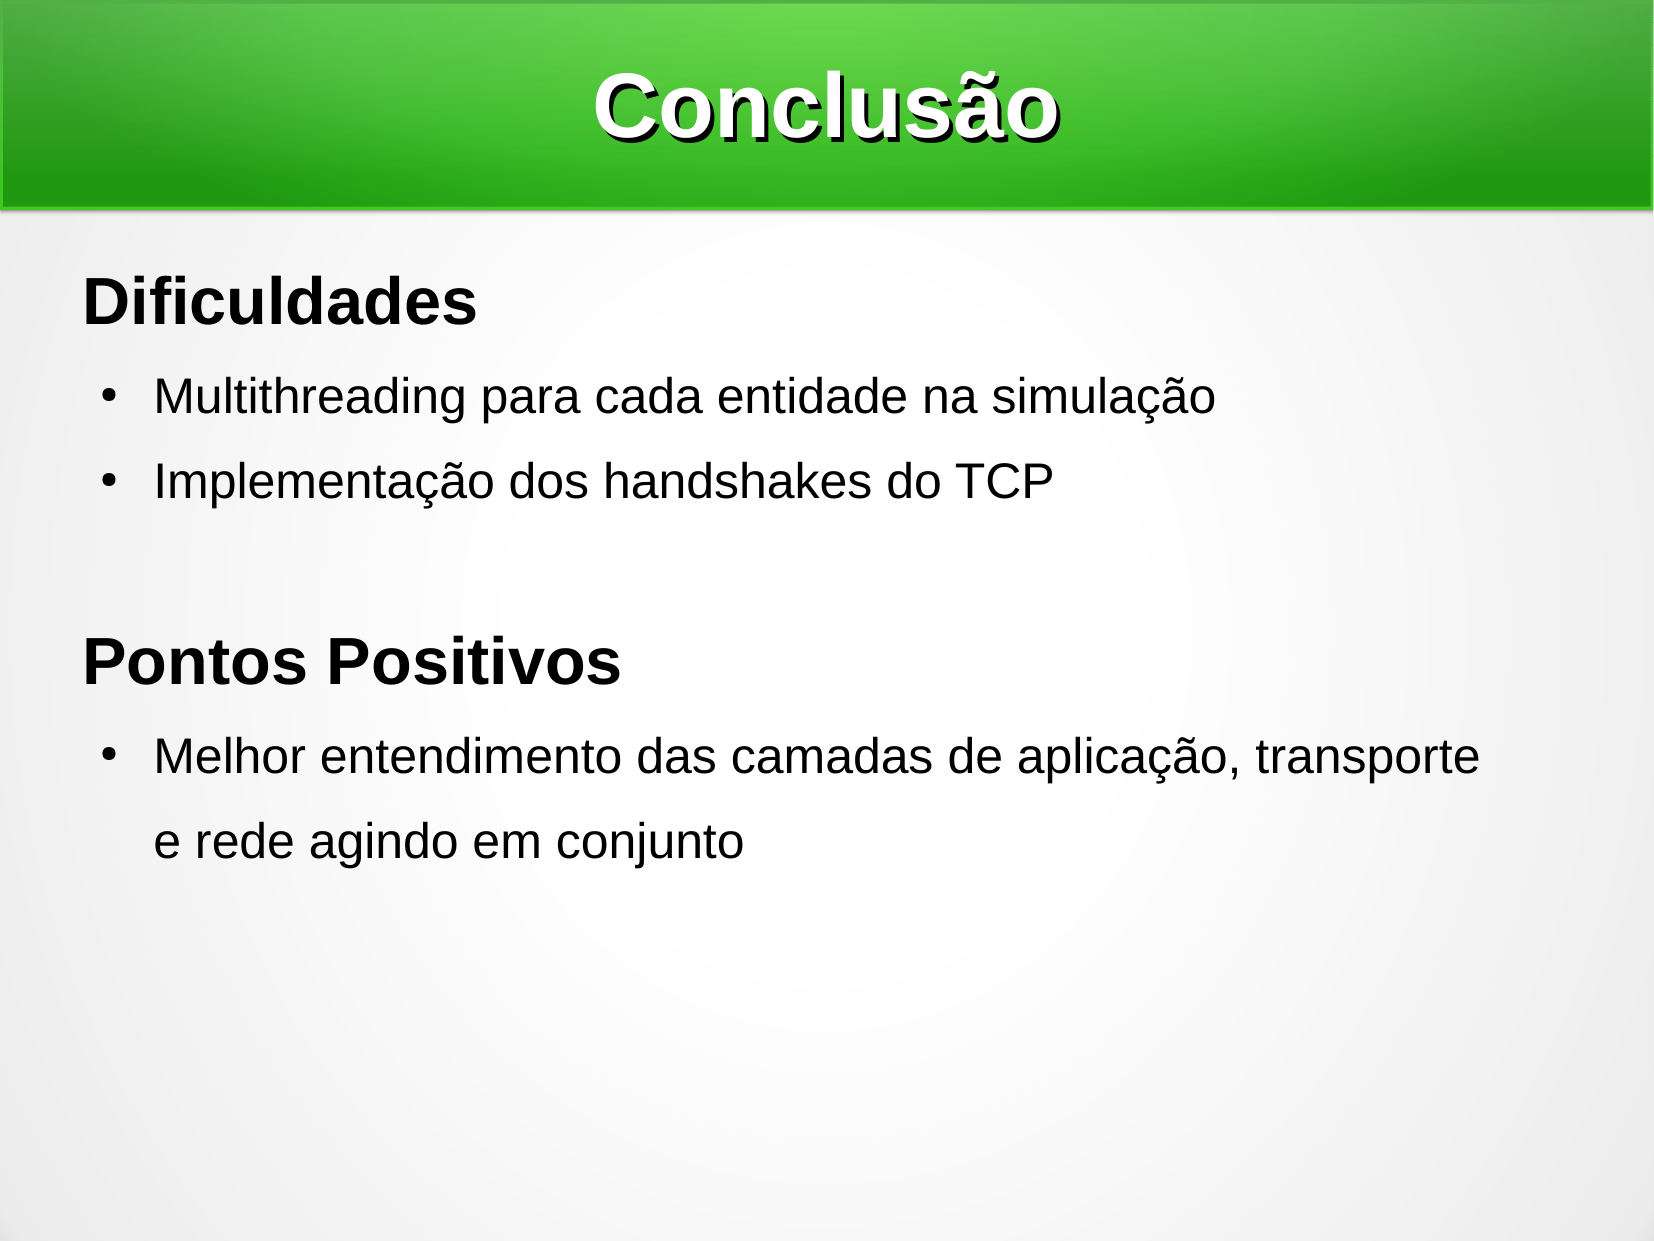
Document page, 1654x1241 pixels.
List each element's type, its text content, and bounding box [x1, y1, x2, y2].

title Conclusão [82, 35, 1571, 178]
list Dificuldades Multithreading para cada entidade na simulação Implementação dos handshakes do TCP Pontos Positivos Melhor entendimento das camadas de aplicação, transporte e rede agindo em conjunto [82, 263, 1571, 1171]
